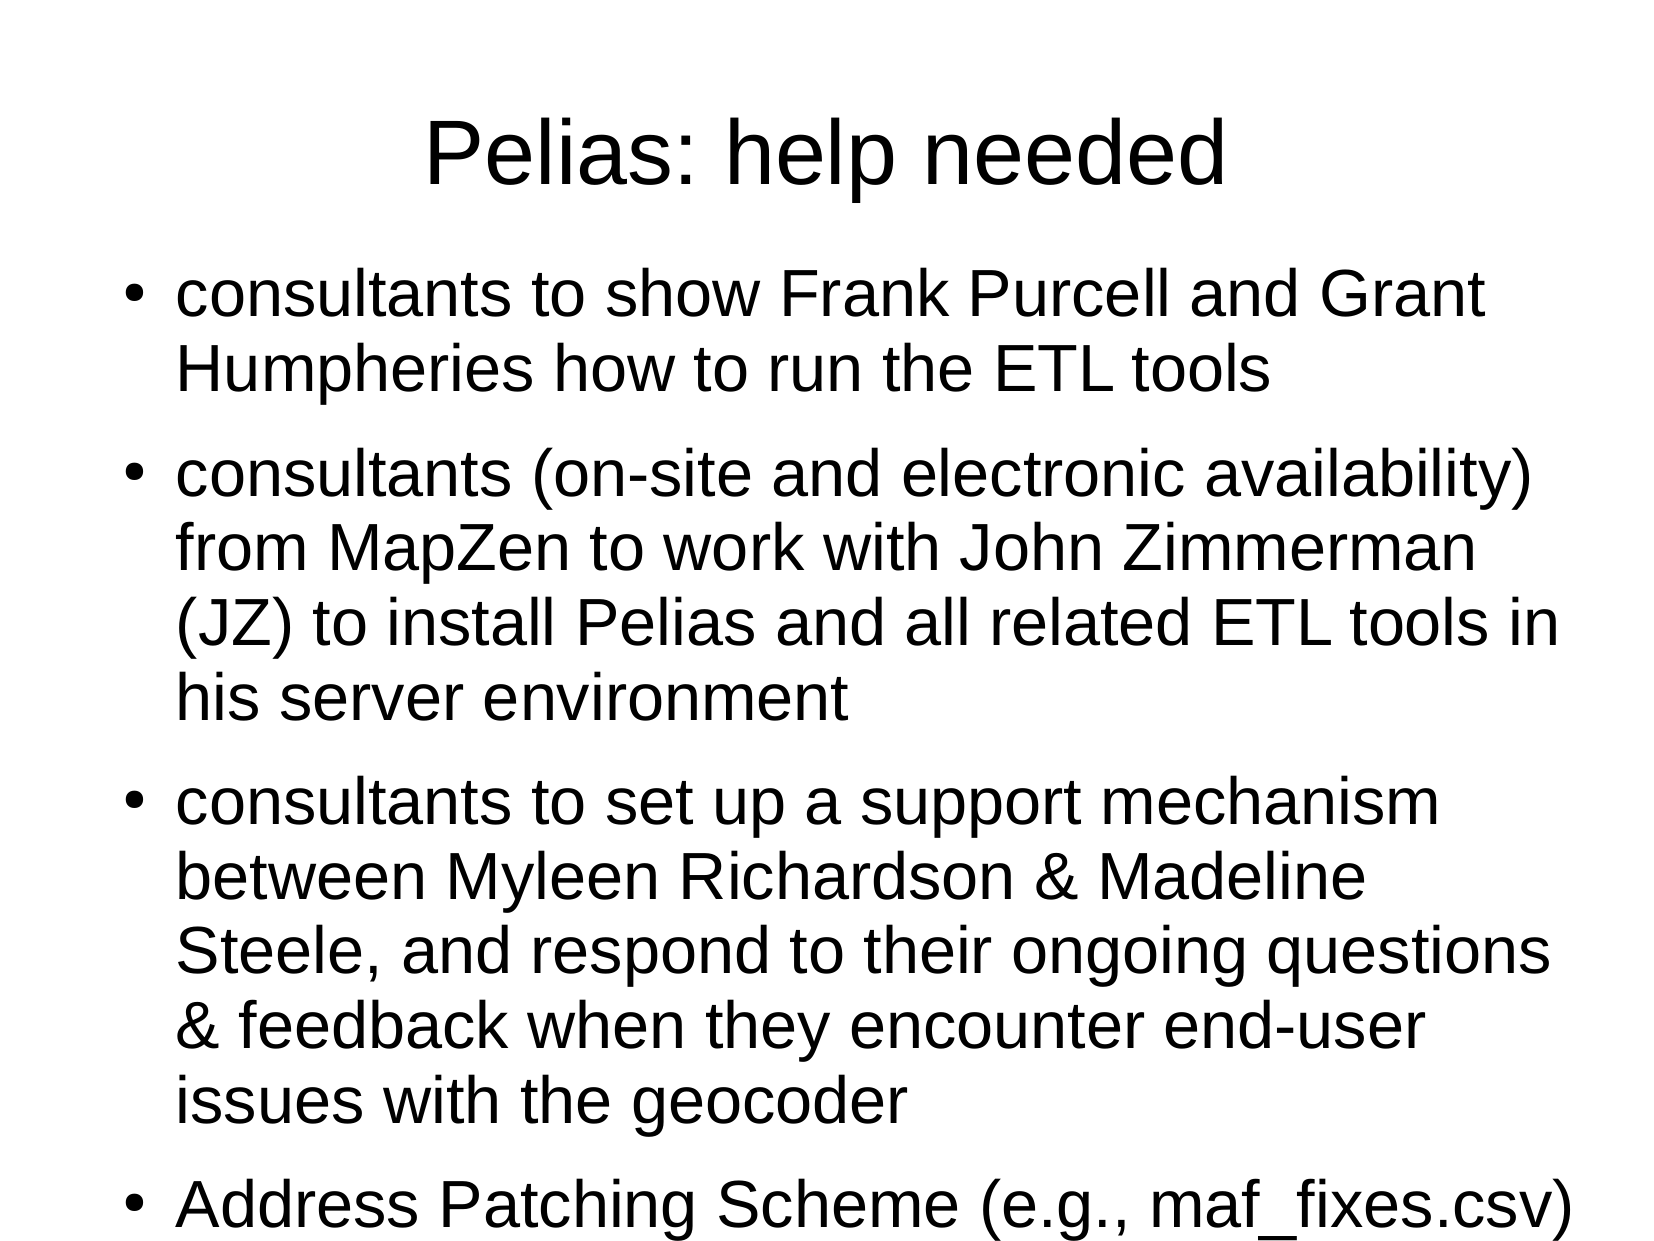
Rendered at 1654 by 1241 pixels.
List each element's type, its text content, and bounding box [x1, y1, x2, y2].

title Pelias: help needed [82, 49, 1571, 257]
list consultants to show Frank Purcell and Grant Humpheries how to run the ETL tools consultants (on-site and electronic availability) from MapZen to work with John Zimmerman (JZ) to install Pelias and all related ETL tools in his server environment consultants to set up a support mechanism between Myleen Richardson & Madeline Steele, and respond to their ongoing questions & feedback when they encounter end-user issues with the geocoder Address Patching Scheme (e.g., maf_fixes.csv) [105, 256, 1594, 1241]
